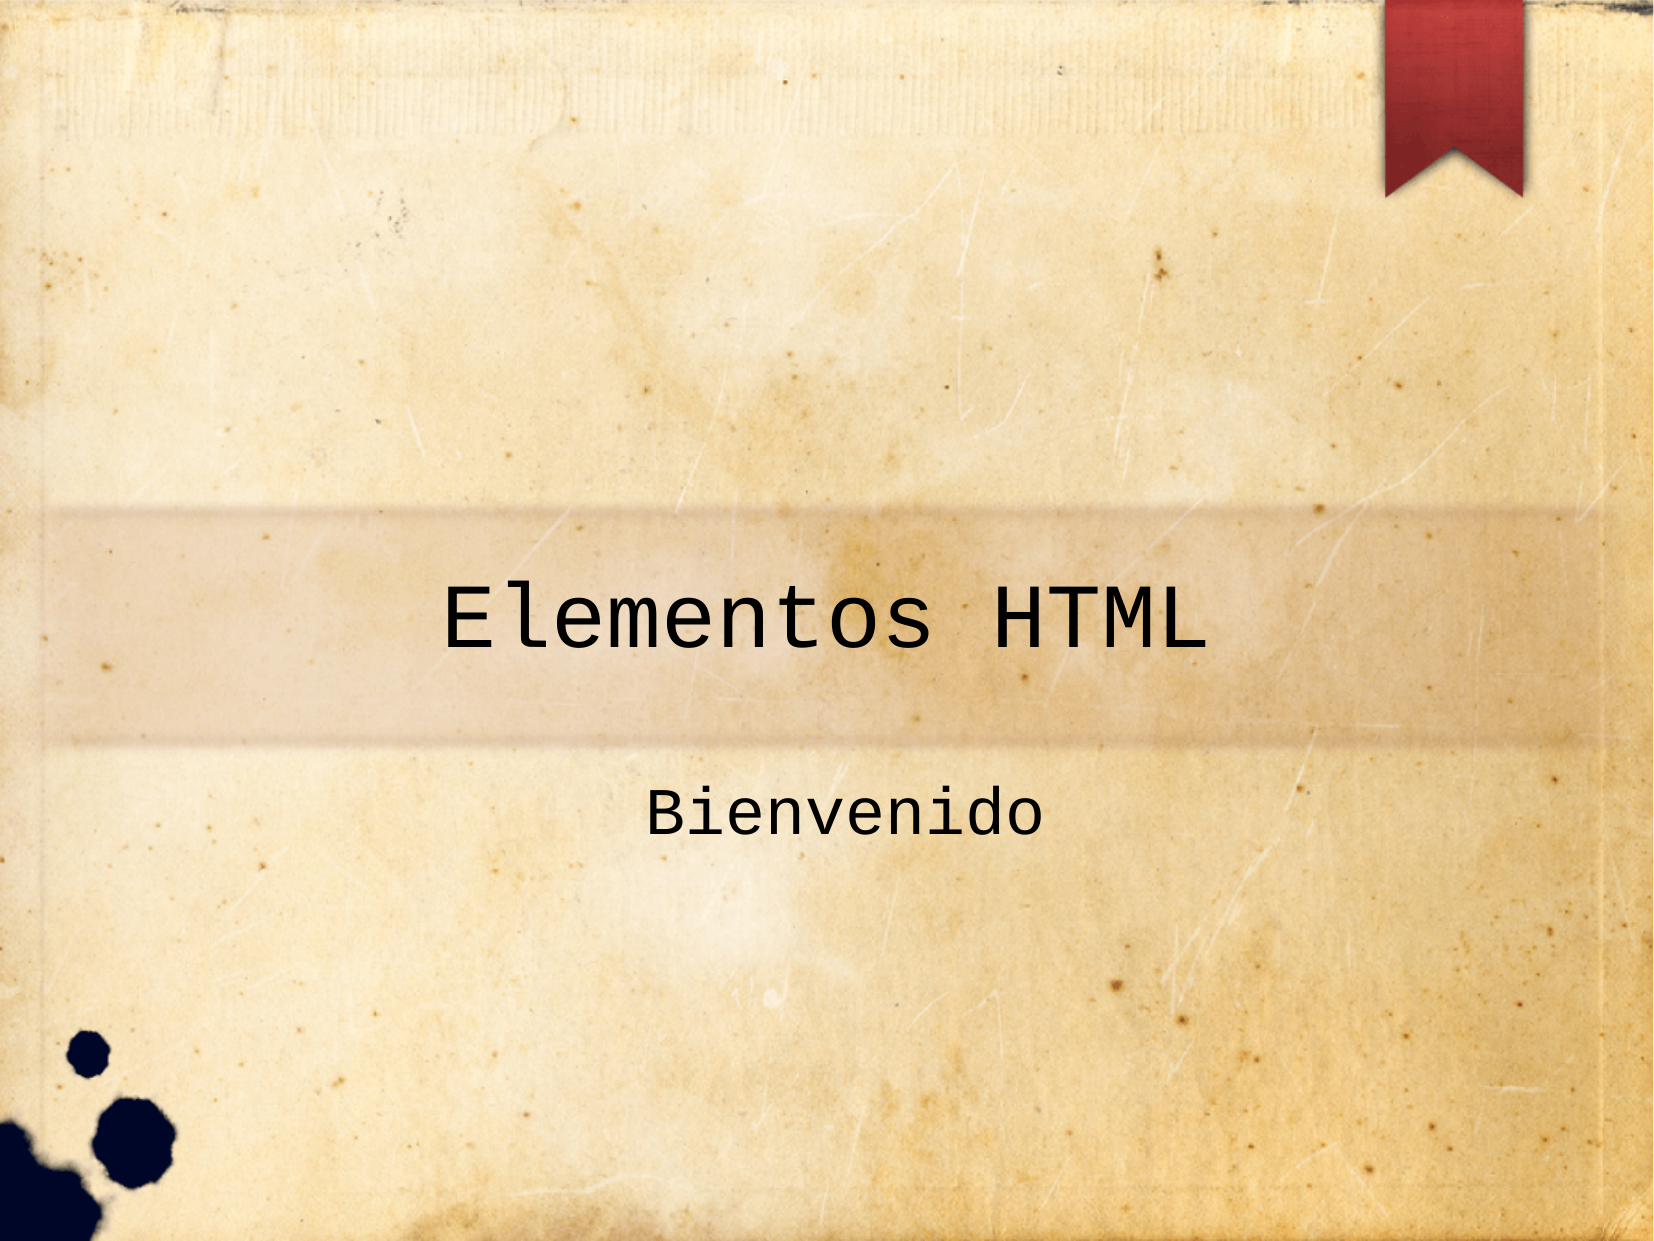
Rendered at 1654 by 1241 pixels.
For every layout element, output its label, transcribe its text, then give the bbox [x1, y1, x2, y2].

list Bienvenido [82, 779, 1538, 1205]
picture [0, 0, 1654, 1241]
title Elementos HTML [82, 519, 1571, 727]
